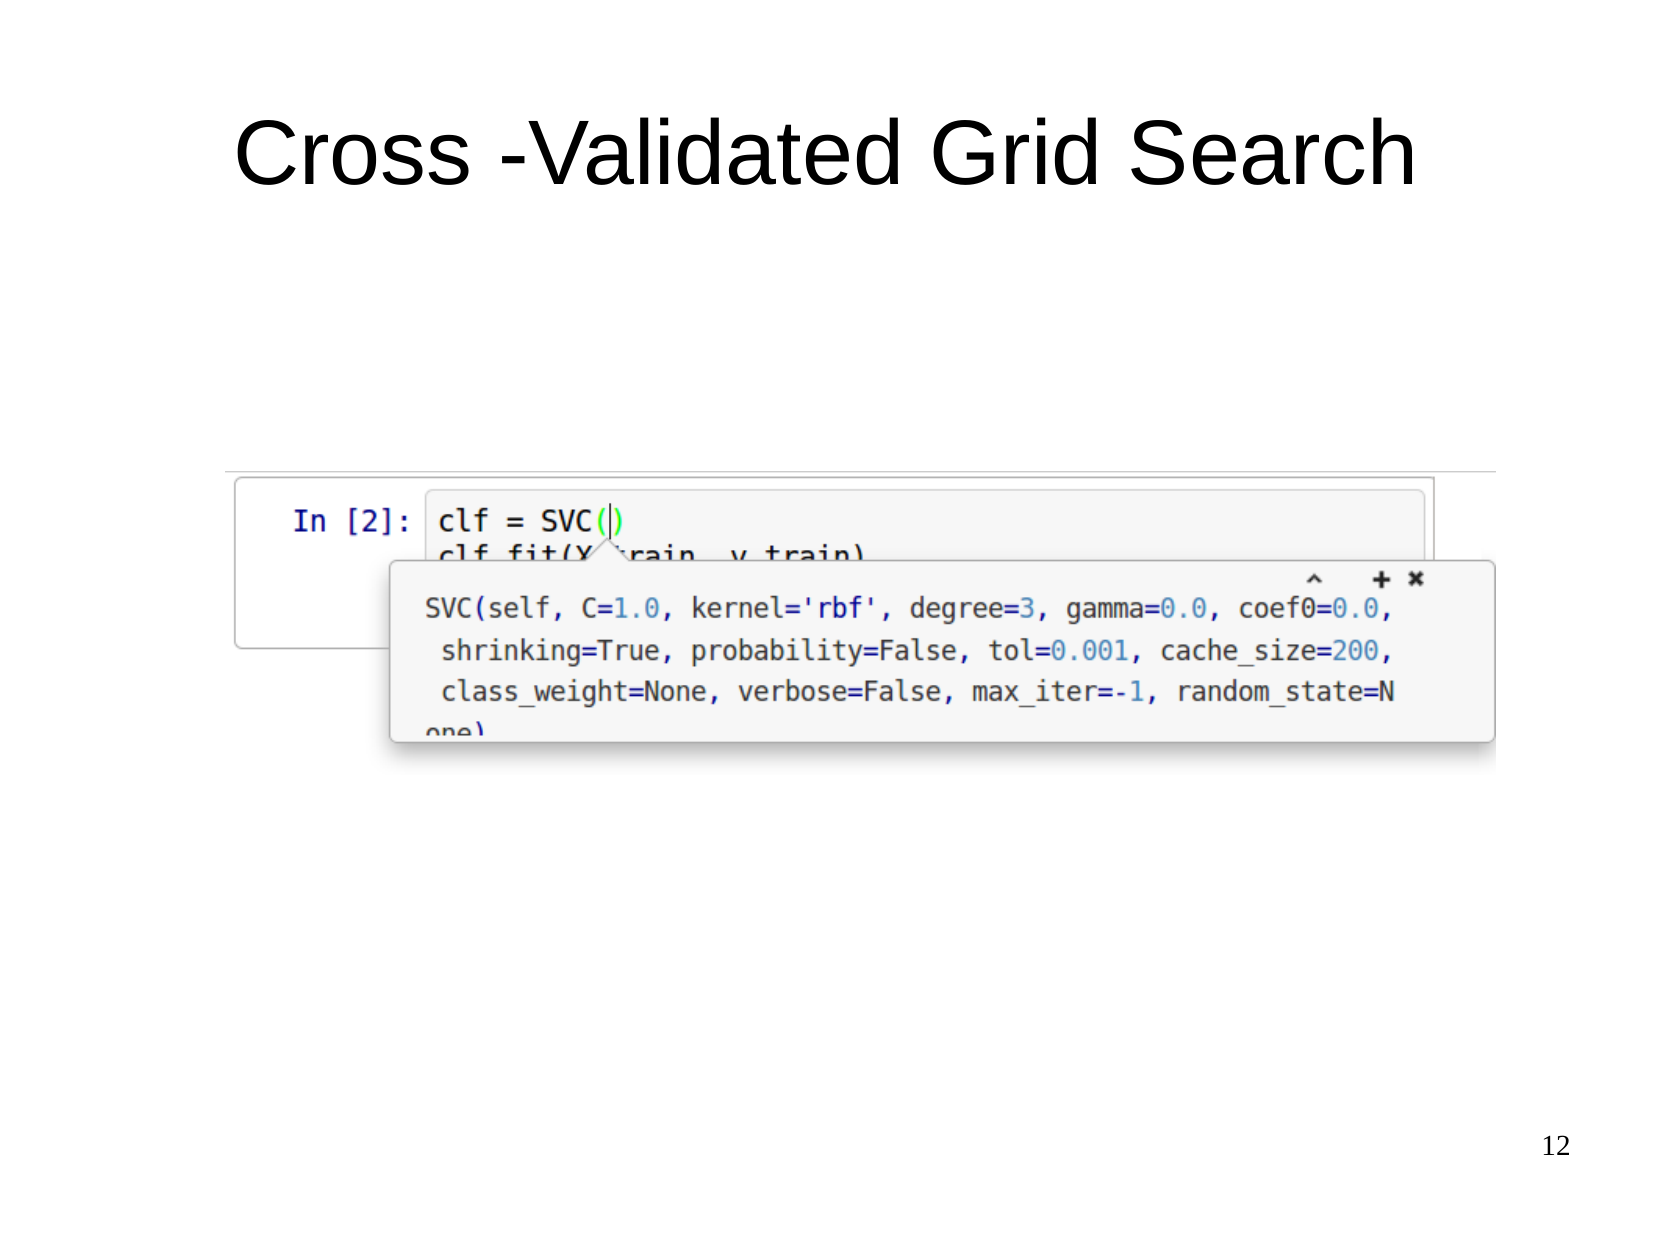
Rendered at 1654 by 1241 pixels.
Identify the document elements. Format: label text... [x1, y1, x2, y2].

title Cross -Validated Grid Search [82, 49, 1571, 257]
picture [225, 469, 1496, 775]
